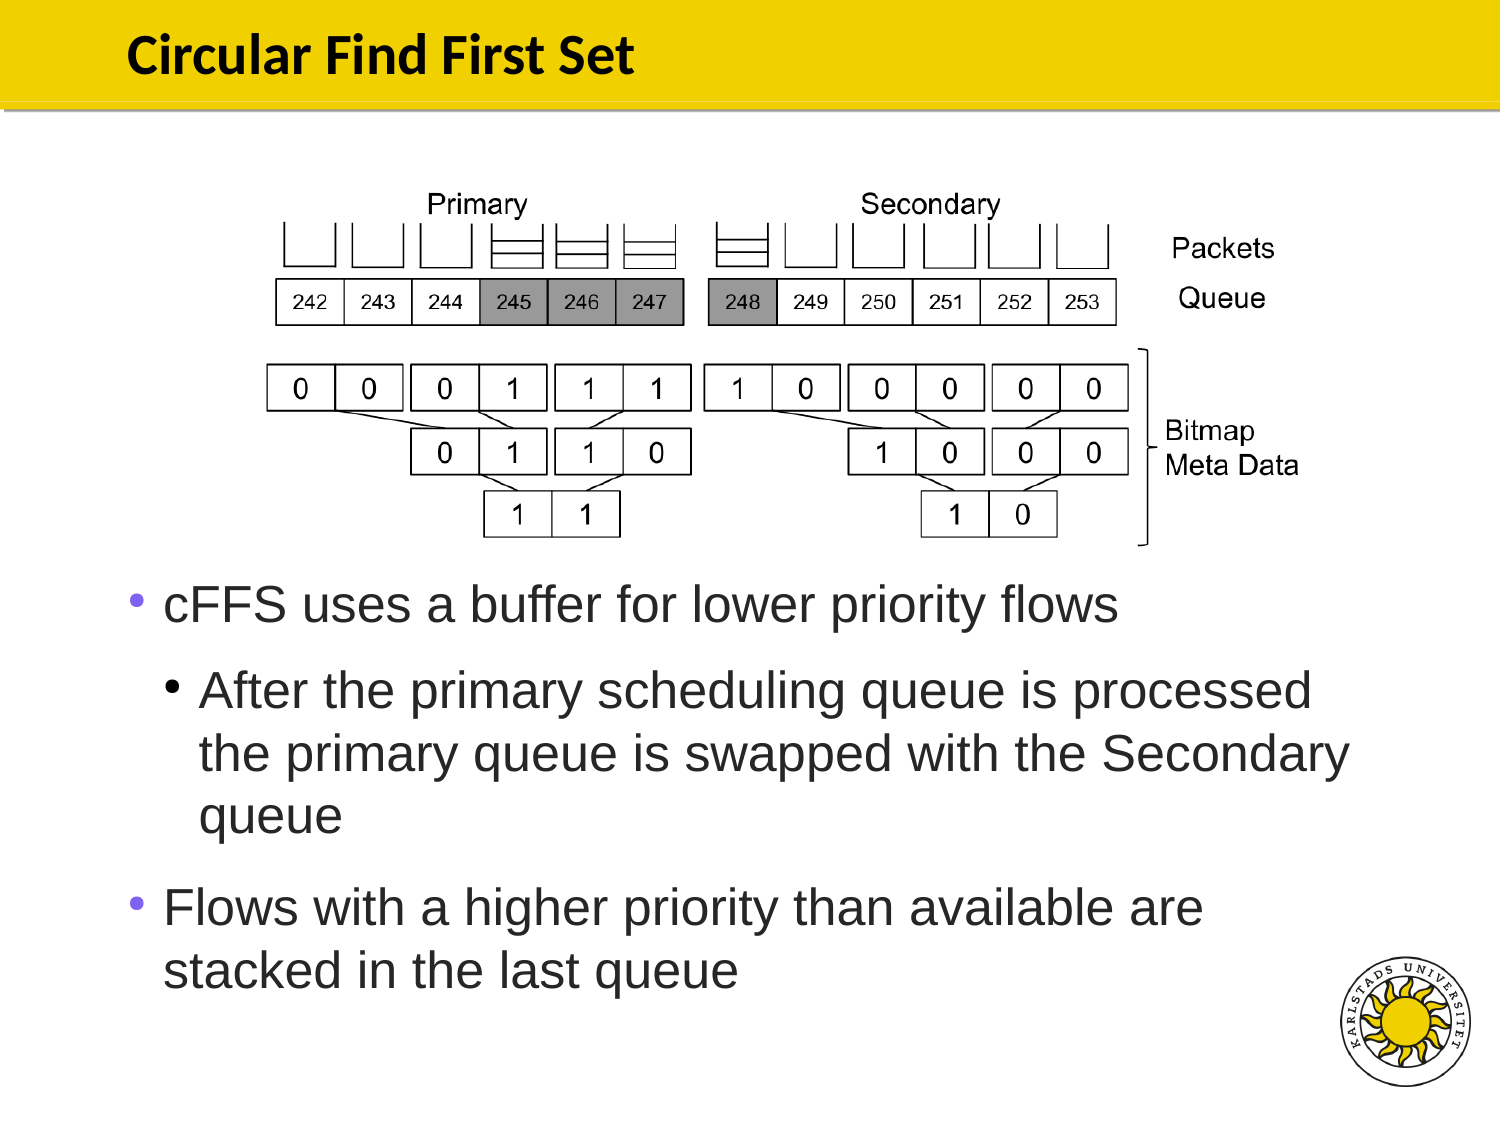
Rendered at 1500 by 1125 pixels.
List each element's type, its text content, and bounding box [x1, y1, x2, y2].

picture [228, 164, 1336, 563]
picture [1340, 948, 1471, 1095]
title Circular Find First Set [112, 0, 1388, 102]
list cFFS uses a buffer for lower priority flows After the primary scheduling queue is processed the primary queue is swapped with the Secondary queue Flows with a higher priority than available are stacked in the last queue [112, 563, 1388, 810]
